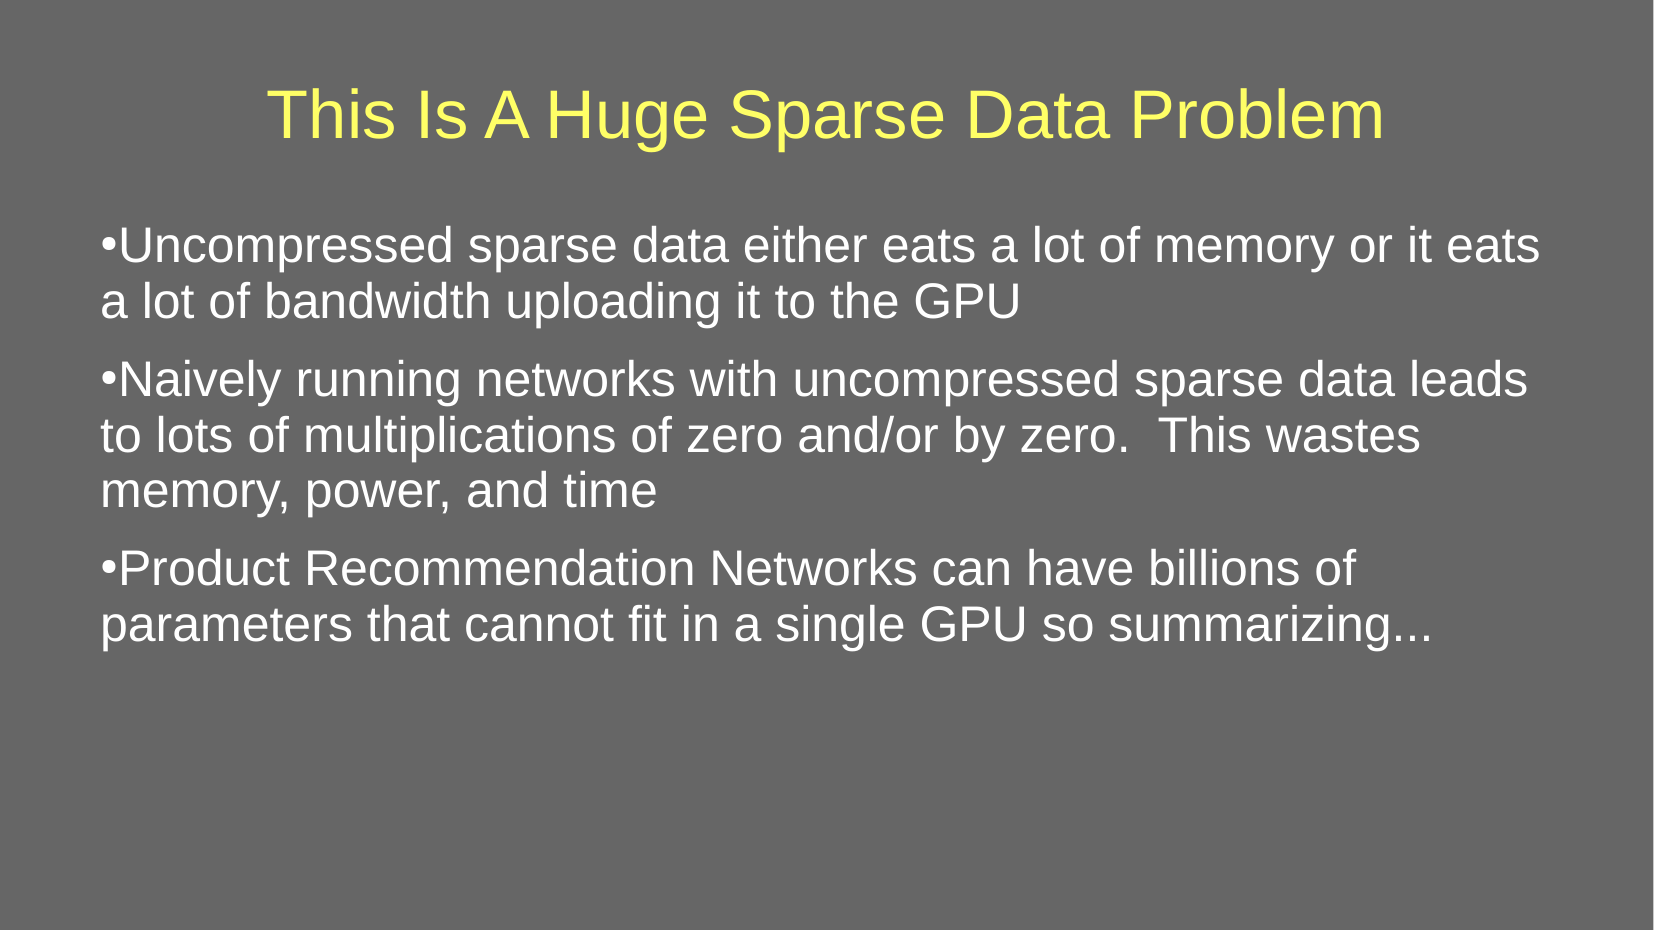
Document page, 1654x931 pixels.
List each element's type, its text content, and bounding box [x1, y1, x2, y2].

title This Is A Huge Sparse Data Problem [82, 36, 1571, 193]
list Uncompressed sparse data either eats a lot of memory or it eats a lot of bandwidth uploading it to the GPU Naively running networks with uncompressed sparse data leads to lots of multiplications of zero and/or by zero. This wastes memory, power, and time Product Recommendation Networks can have billions of parameters that cannot fit in a single GPU so summarizing... [82, 217, 1571, 757]
